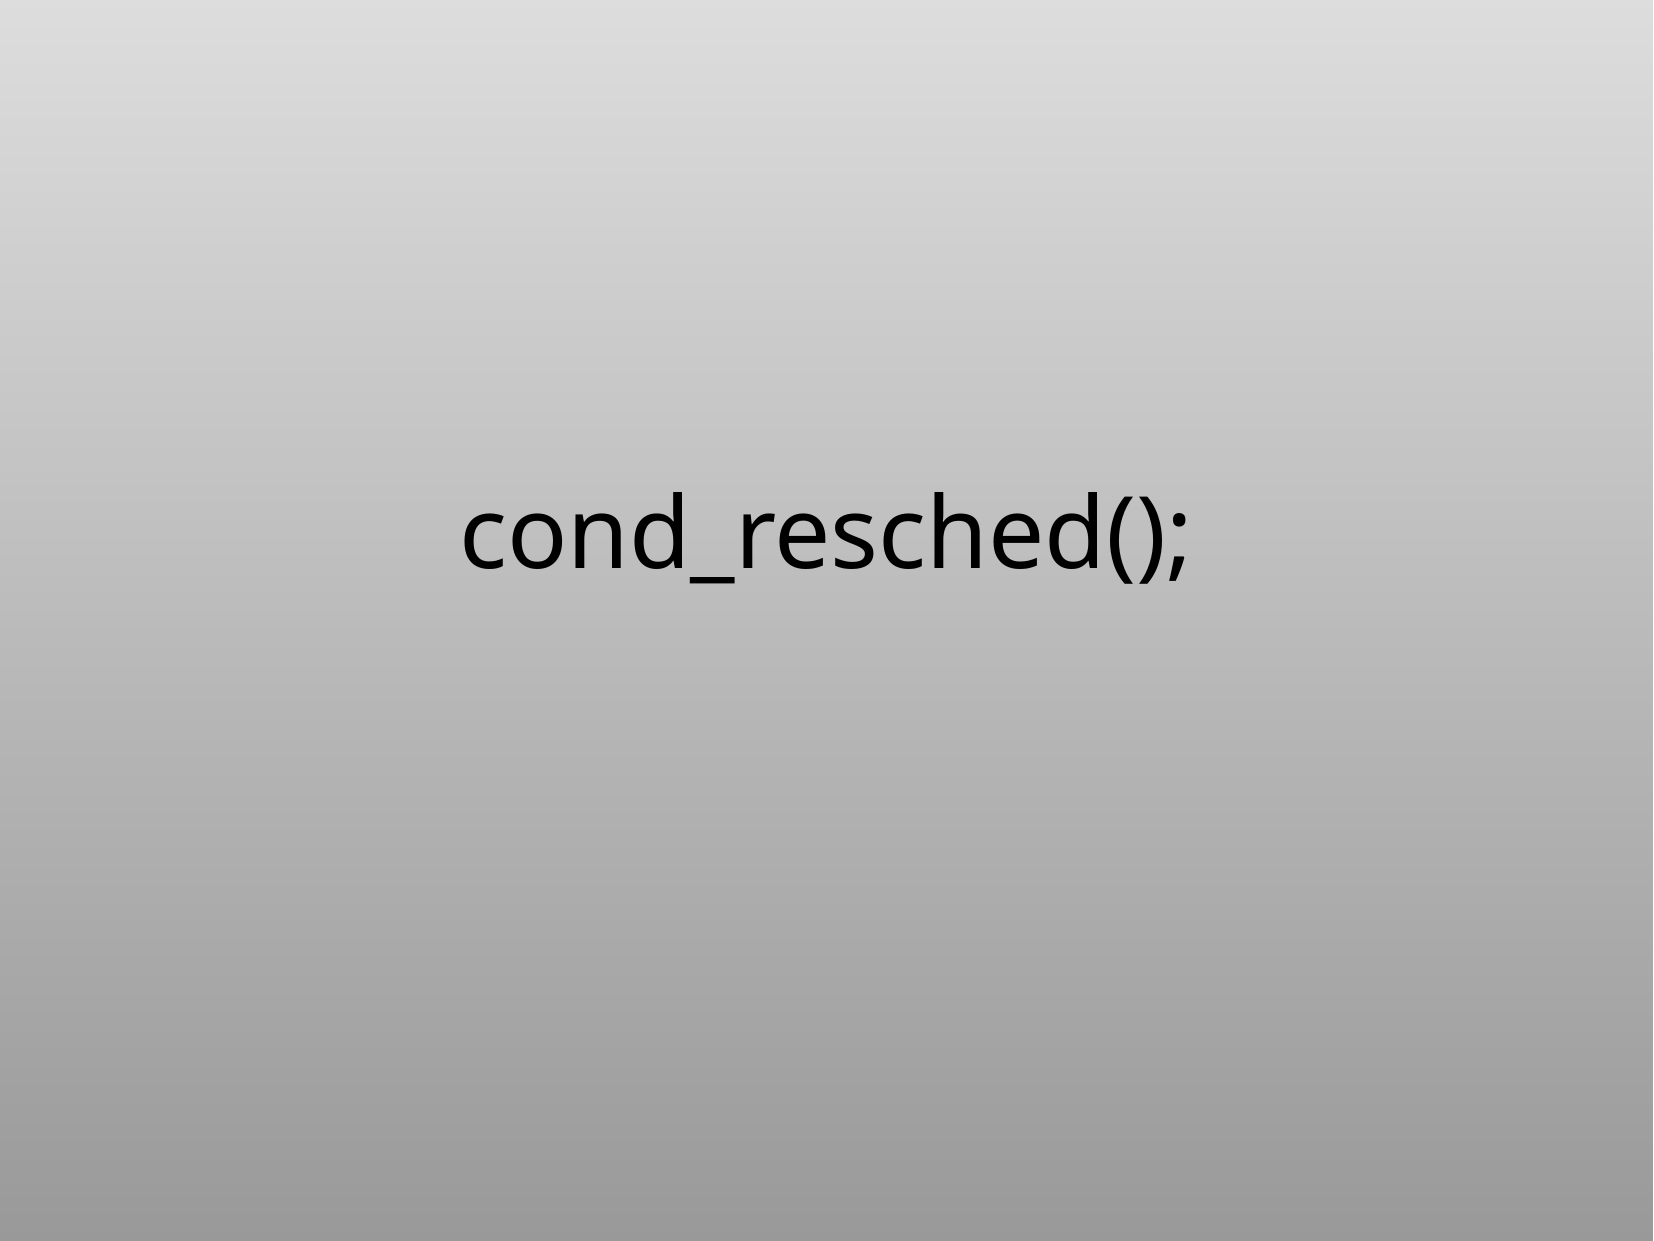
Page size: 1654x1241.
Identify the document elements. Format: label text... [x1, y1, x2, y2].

subtitle cond_resched(); [82, 49, 1571, 1010]
